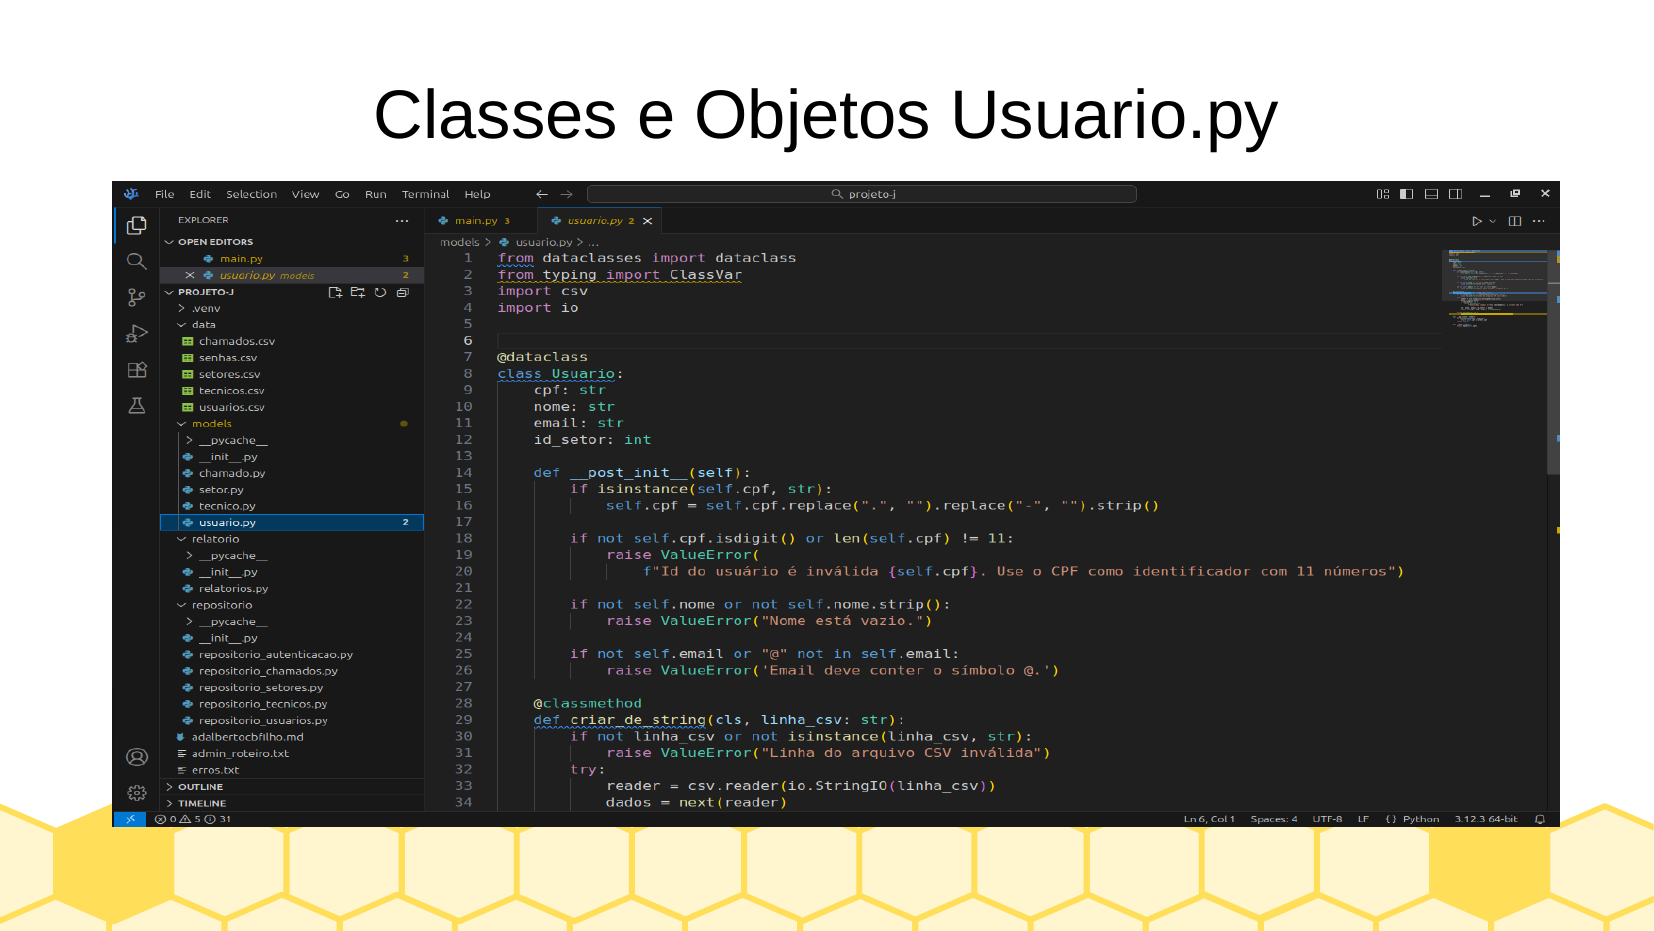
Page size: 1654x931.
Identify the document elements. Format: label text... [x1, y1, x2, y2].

title Classes e Objetos Usuario.py [82, 37, 1571, 193]
picture [112, 181, 1560, 827]
